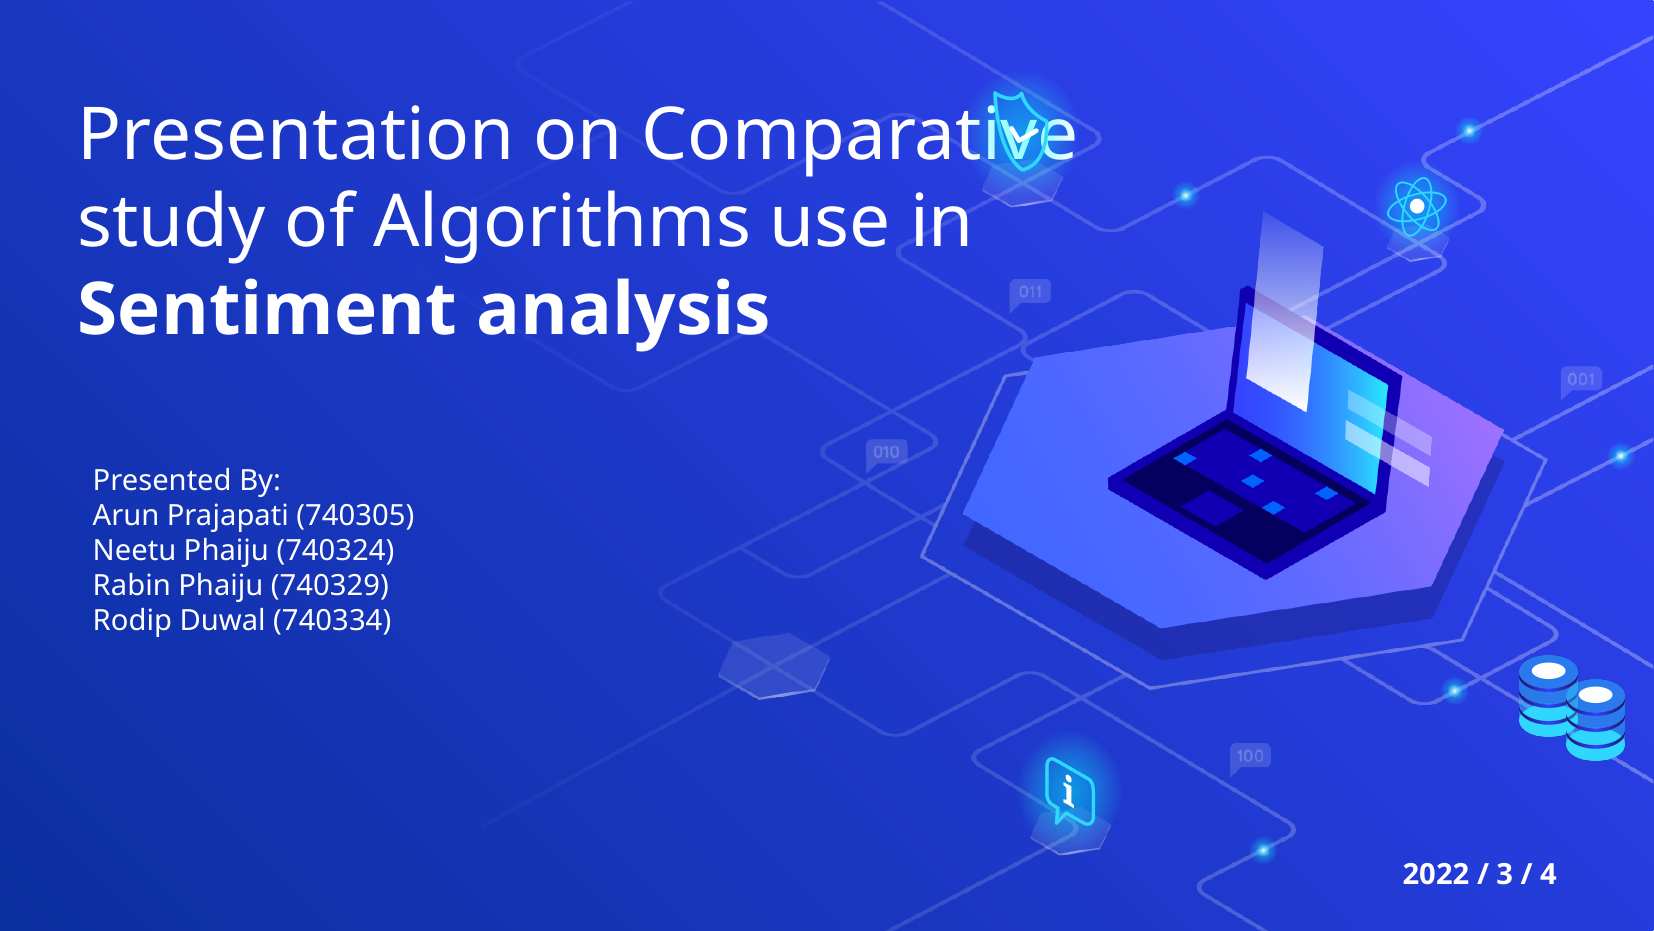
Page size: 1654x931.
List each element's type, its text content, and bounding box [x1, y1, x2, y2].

title Presentation on Comparative study of Algorithms use in Sentiment analysis [77, 68, 1288, 368]
text_box 2022 / 3 / 4 [1387, 840, 1625, 906]
picture [0, 0, 1654, 931]
text_box Presented By: Arun Prajapati (740305) Neetu Phaiju (740324) Rabin Phaiju (740329) Rodip Duwal (740334) [77, 446, 632, 687]
